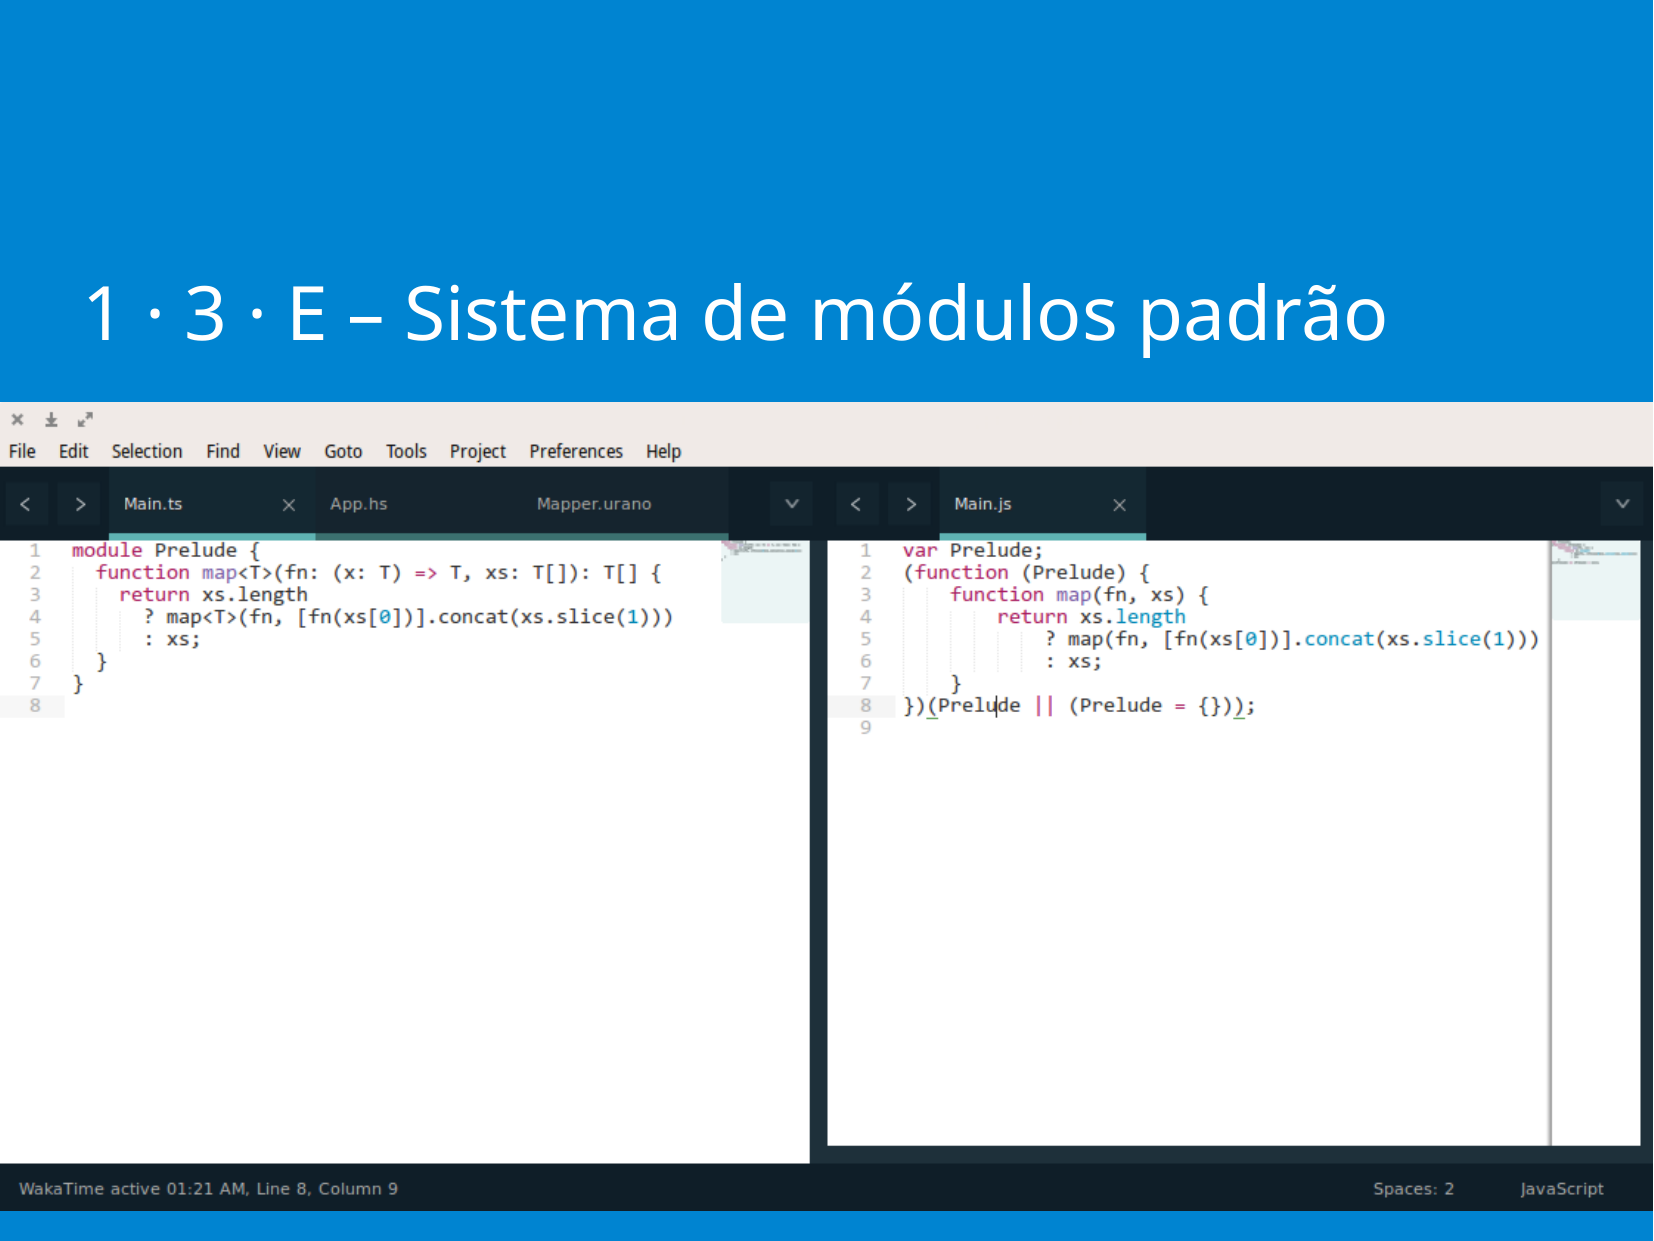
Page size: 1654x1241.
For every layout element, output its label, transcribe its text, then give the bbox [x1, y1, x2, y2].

picture [0, 402, 1653, 1211]
title 1 · 3 · E – Sistema de módulos padrão [82, 248, 1571, 375]
